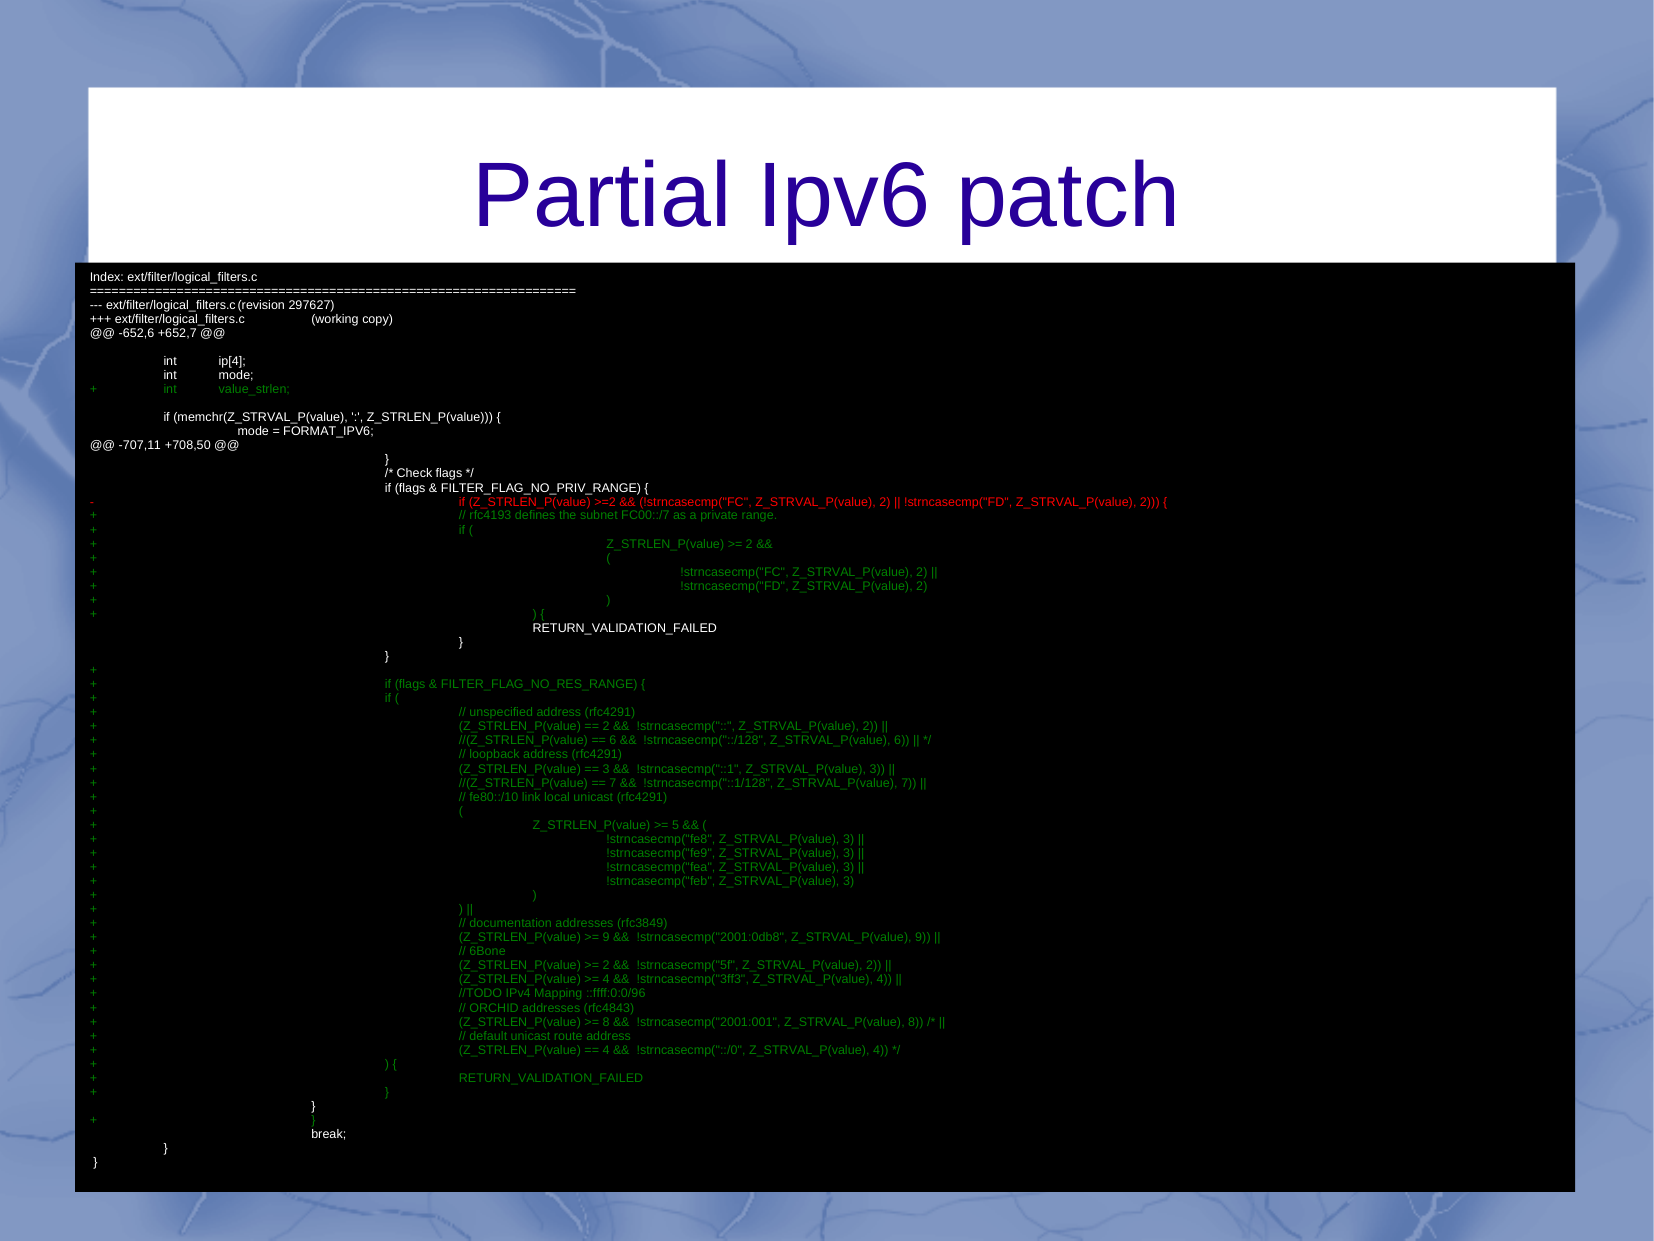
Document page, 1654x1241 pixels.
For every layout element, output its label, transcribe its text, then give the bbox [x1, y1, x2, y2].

title Partial Ipv6 patch [118, 90, 1536, 262]
picture [0, 0, 1654, 1241]
text_box Index: ext/filter/logical_filters.c =================================================================== --- ext/filter/logical_filters.c (revision 297627) +++ ext/filter/logical_filters.c (working copy) @@ -652,6 +652,7 @@ int ip[4]; int mode; + int value_strlen; if (memchr(Z_STRVAL_P(value), ':', Z_STRLEN_P(value))) { mode = FORMAT_IPV6; @@ -707,11 +708,50 @@ } /* Check flags */ if (flags & FILTER_FLAG_NO_PRIV_RANGE) { - if (Z_STRLEN_P(value) >=2 && (!strncasecmp("FC", Z_STRVAL_P(value), 2) || !strncasecmp("FD", Z_STRVAL_P(value), 2))) { + // rfc4193 defines the subnet FC00::/7 as a private range. + if ( + Z_STRLEN_P(value) >= 2 && + ( + !strncasecmp("FC", Z_STRVAL_P(value), 2) || + !strncasecmp("FD", Z_STRVAL_P(value), 2) + ) + ) { RETURN_VALIDATION_FAILED } } + + if (flags & FILTER_FLAG_NO_RES_RANGE) { + if ( + // unspecified address (rfc4291) + (Z_STRLEN_P(value) == 2 && !strncasecmp("::", Z_STRVAL_P(value), 2)) || + //(Z_STRLEN_P(value) == 6 && !strncasecmp("::/128", Z_STRVAL_P(value), 6)) || */ + // loopback address (rfc4291) + (Z_STRLEN_P(value) == 3 && !strncasecmp("::1", Z_STRVAL_P(value), 3)) || + //(Z_STRLEN_P(value) == 7 && !strncasecmp("::1/128", Z_STRVAL_P(value), 7)) || + // fe80::/10 link local unicast (rfc4291) + ( + Z_STRLEN_P(value) >= 5 && ( + !strncasecmp("fe8", Z_STRVAL_P(value), 3) || + !strncasecmp("fe9", Z_STRVAL_P(value), 3) || + !strncasecmp("fea", Z_STRVAL_P(value), 3) || + !strncasecmp("feb", Z_STRVAL_P(value), 3) + ) + ) || + // documentation addresses (rfc3849) + (Z_STRLEN_P(value) >= 9 && !strncasecmp("2001:0db8", Z_STRVAL_P(value), 9)) || + // 6Bone + (Z_STRLEN_P(value) >= 2 && !strncasecmp("5f", Z_STRVAL_P(value), 2)) || + (Z_STRLEN_P(value) >= 4 && !strncasecmp("3ff3", Z_STRVAL_P(value), 4)) || + //TODO IPv4 Mapping ::ffff:0:0/96 + // ORCHID addresses (rfc4843) + (Z_STRLEN_P(value) >= 8 && !strncasecmp("2001:001", Z_STRVAL_P(value), 8)) /* || + // default unicast route address + (Z_STRLEN_P(value) == 4 && !strncasecmp("::/0", Z_STRVAL_P(value), 4)) */ + ) { + RETURN_VALIDATION_FAILED + } } + } break; } } [75, 262, 1576, 1192]
